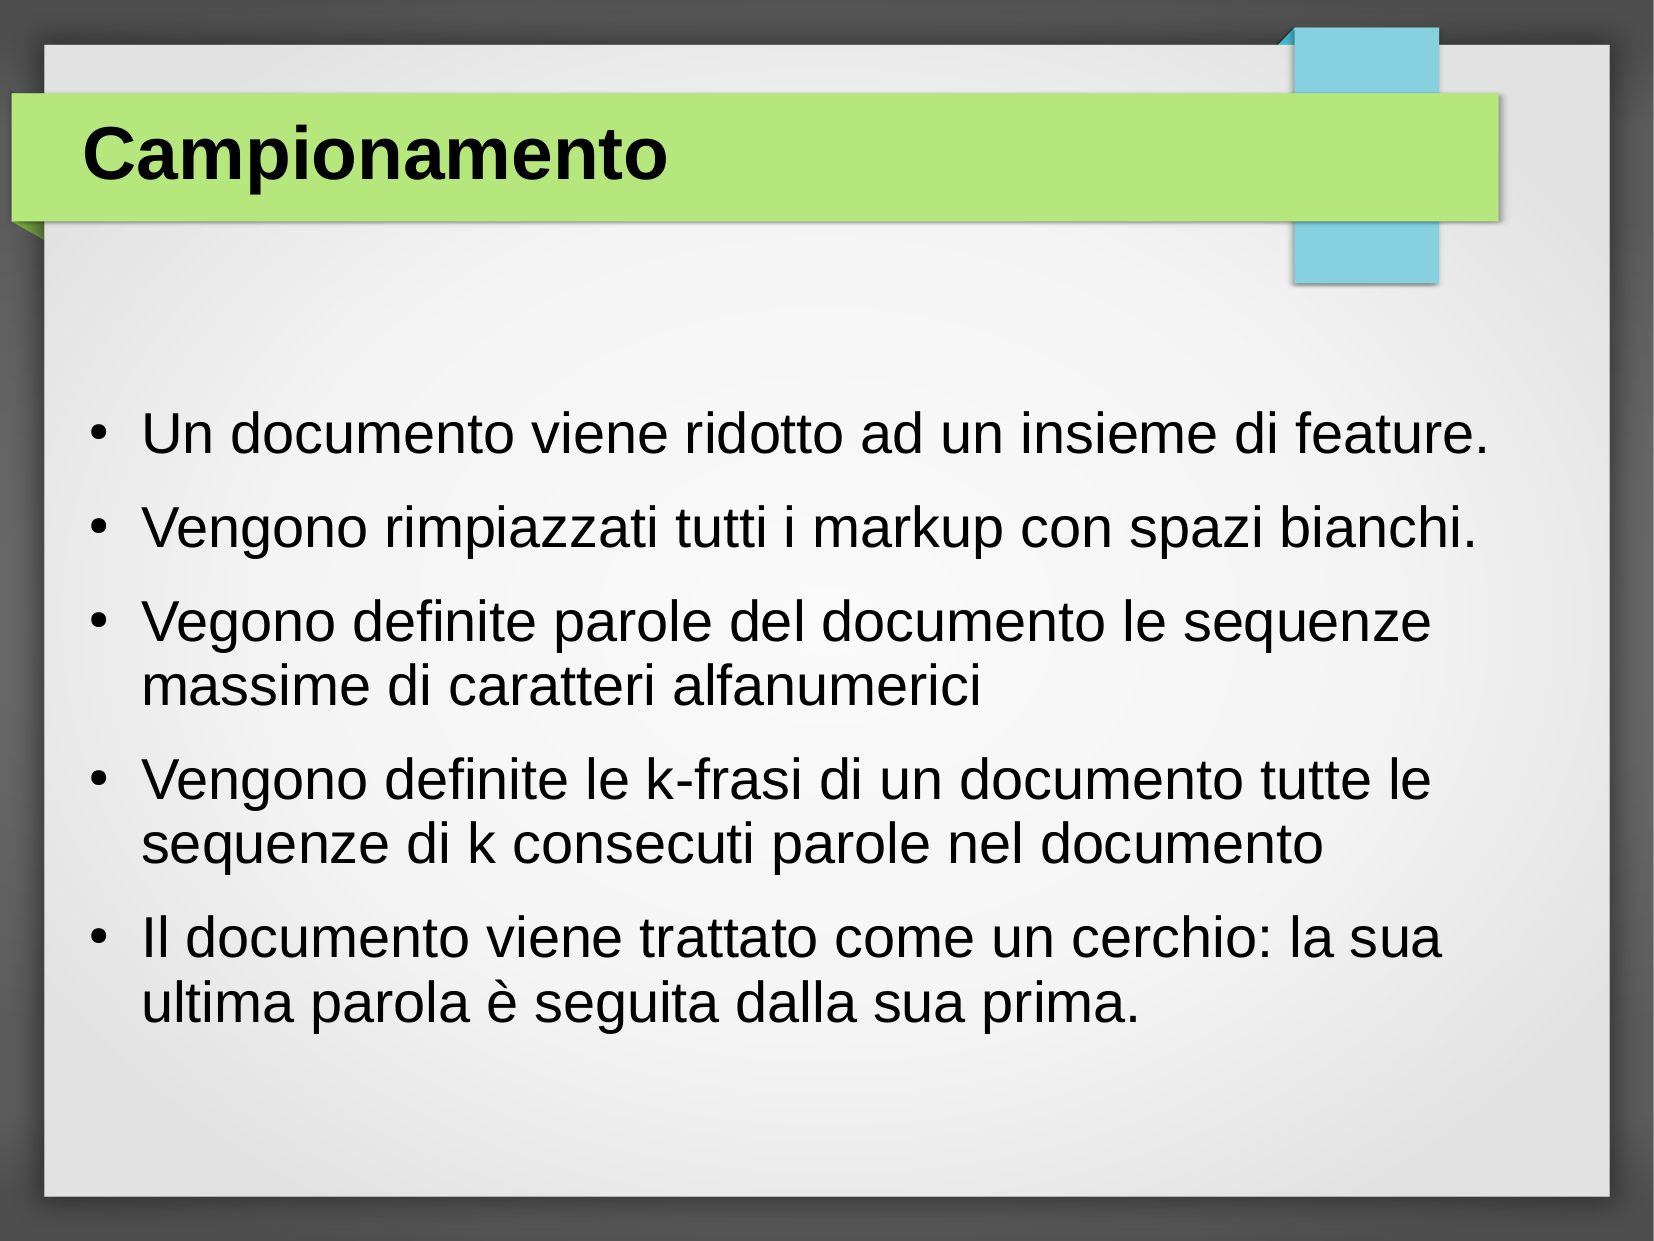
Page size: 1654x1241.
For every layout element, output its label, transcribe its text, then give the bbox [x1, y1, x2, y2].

picture [0, 0, 1654, 1241]
title Campionamento [82, 94, 1264, 213]
list Un documento viene ridotto ad un insieme di feature. Vengono rimpiazzati tutti i markup con spazi bianchi. Vegono definite parole del documento le sequenze massime di caratteri alfanumerici Vengono definite le k-frasi di un documento tutte le sequenze di k consecuti parole nel documento Il documento viene trattato come un cerchio: la sua ultima parola è seguita dalla sua prima. [70, 401, 1548, 1040]
